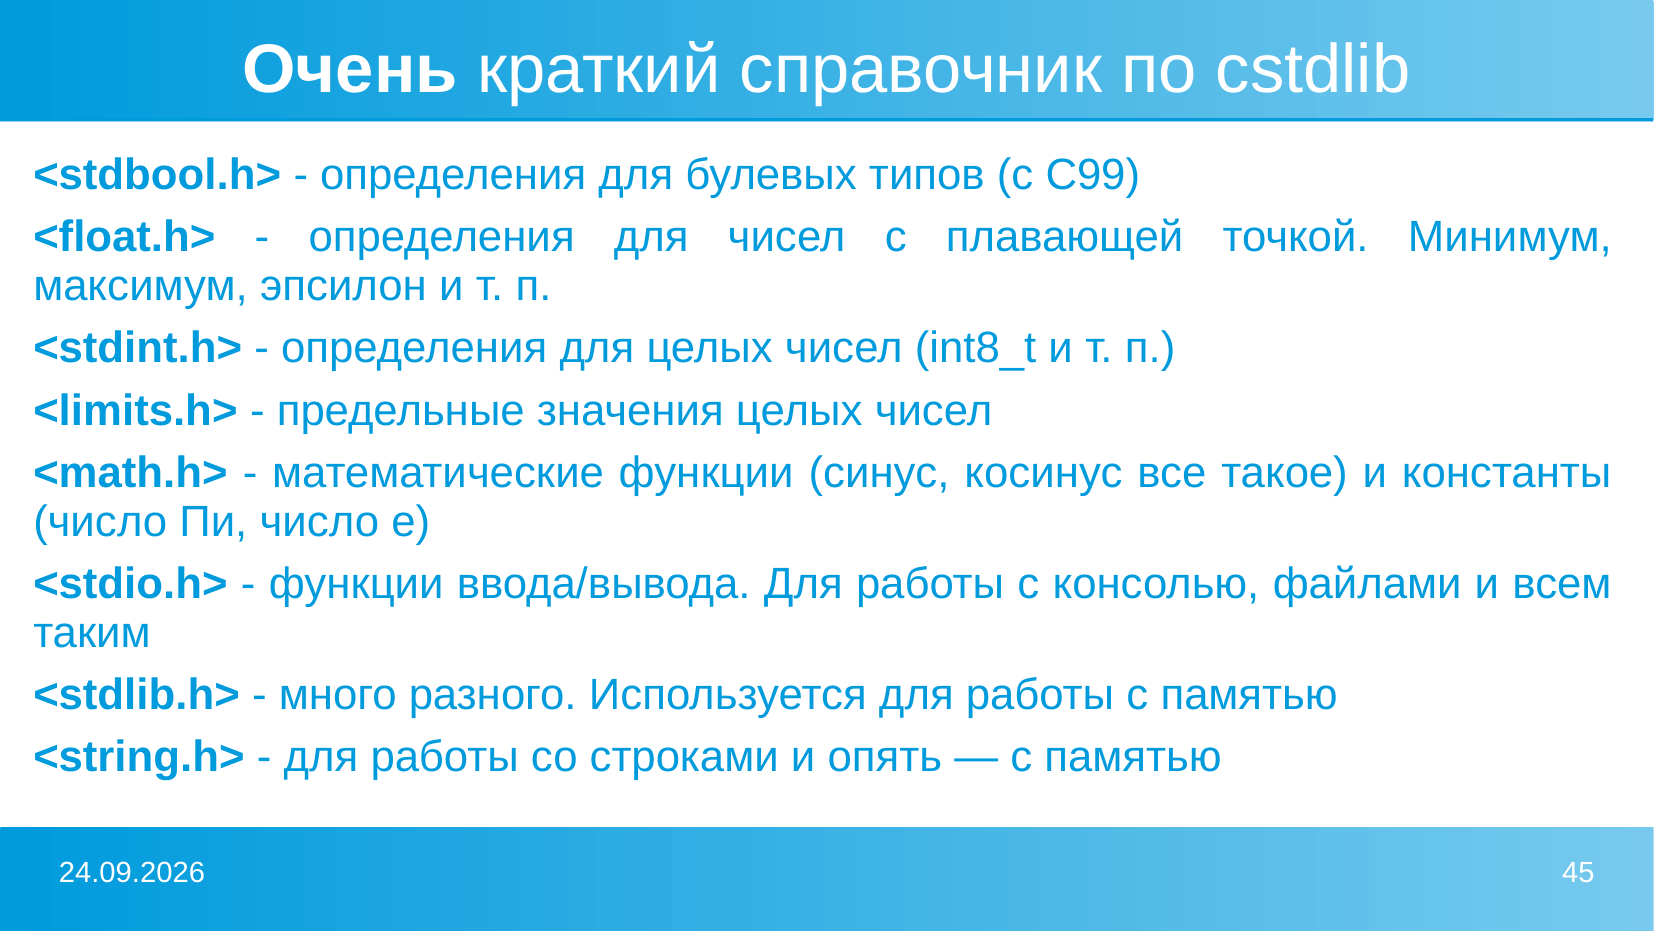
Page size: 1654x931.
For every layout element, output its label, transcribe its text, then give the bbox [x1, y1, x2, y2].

list <stdbool.h> - определения для булевых типов (с C99) <float.h> - определения для чисел с плавающей точкой. Минимум, максимум, эпсилон и т. п. <stdint.h> - определения для целых чисел (int8_t и т. п.) <limits.h> - предельные значения целых чисел <math.h> - математические функции (синус, косинус все такое) и константы (число Пи, число e) <stdio.h> - функции ввода/вывода. Для работы с консолью, файлами и всем таким <stdlib.h> - много разного. Используется для работы с памятью <string.h> - для работы со строками и опять — с памятью [33, 150, 1613, 788]
title Очень краткий справочник по cstdlib [59, 29, 1595, 108]
